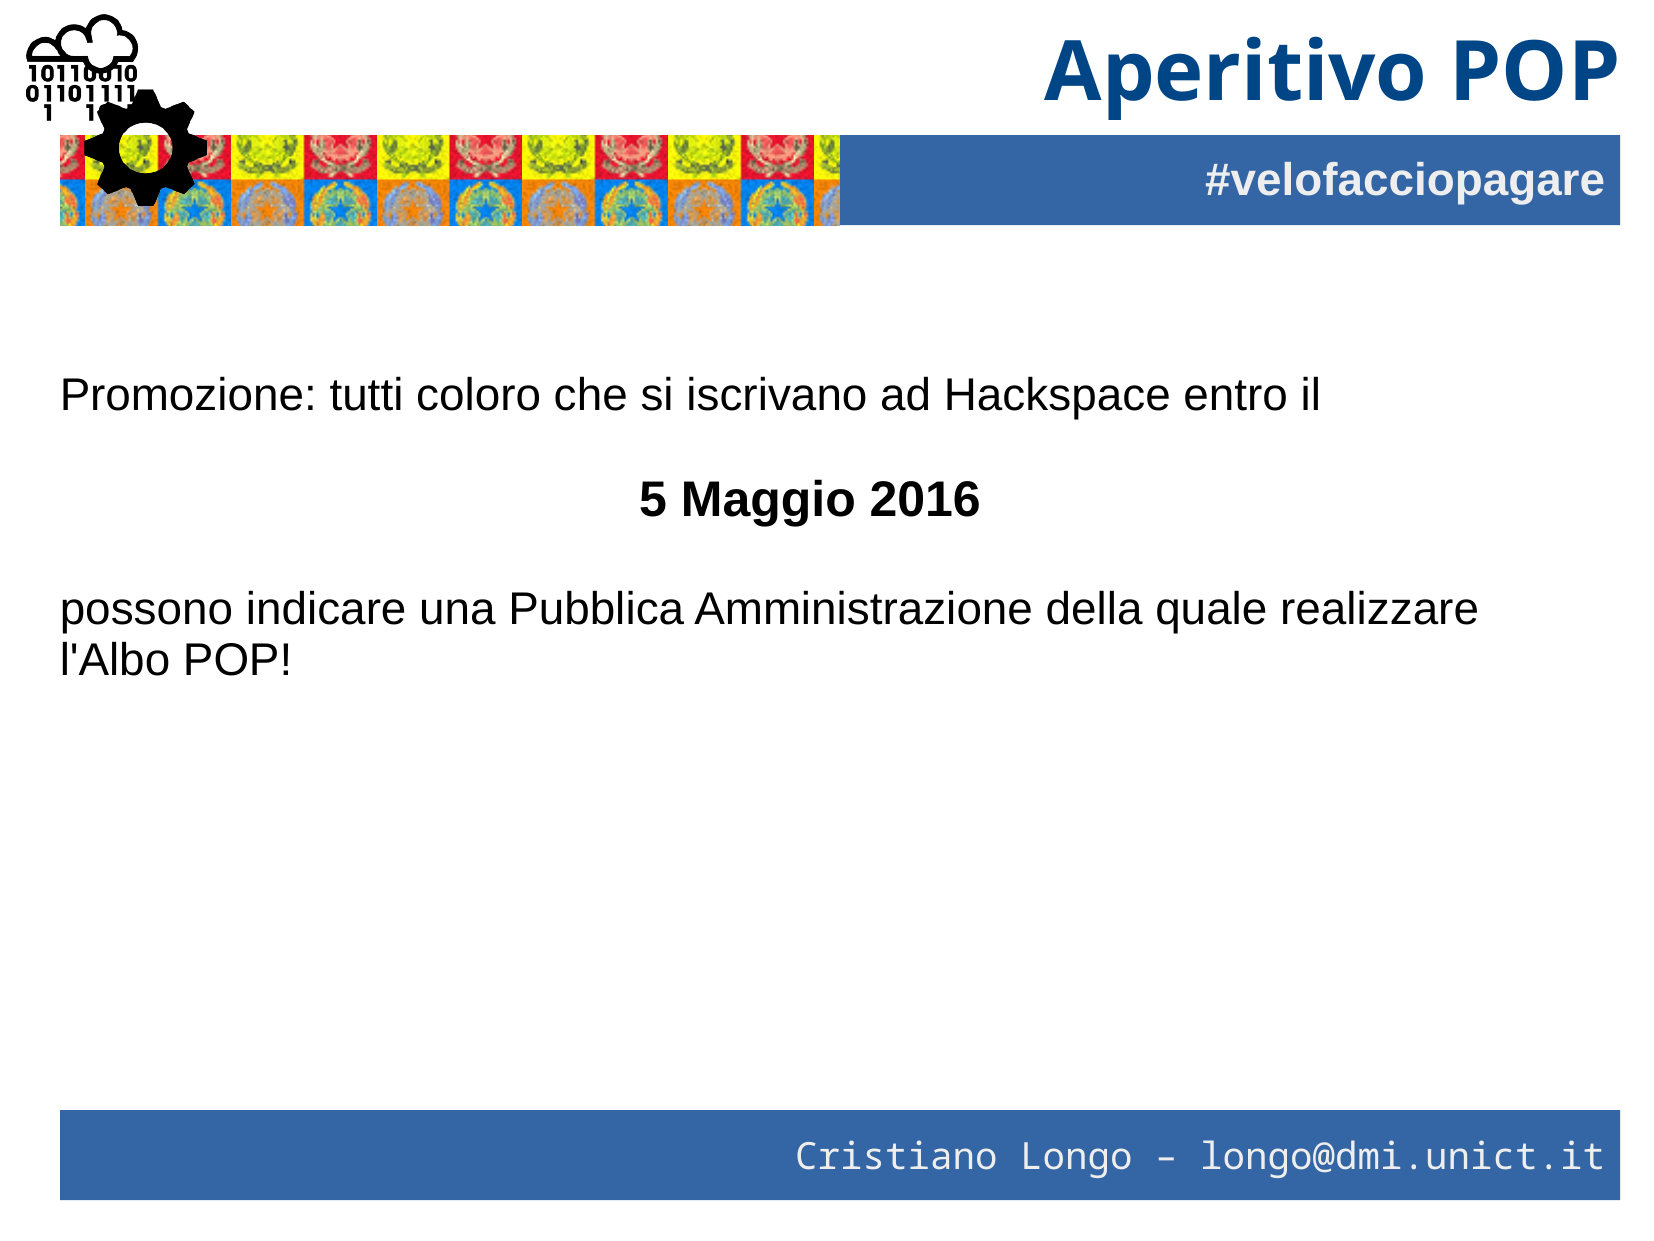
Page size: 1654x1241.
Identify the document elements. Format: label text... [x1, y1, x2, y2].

text_box Promozione: tutti coloro che si iscrivano ad Hackspace entro il 5 Maggio 2016 possono indicare una Pubblica Amministrazione della quale realizzare l'Albo POP! [45, 361, 1576, 746]
text_box #velofacciopagare [840, 135, 1621, 226]
text_box Cristiano Longo – longo@dmi.unict.it [60, 1110, 1621, 1201]
text_box Aperitivo POP [982, 4, 1636, 124]
picture [26, 14, 207, 206]
text_box [60, 135, 840, 226]
